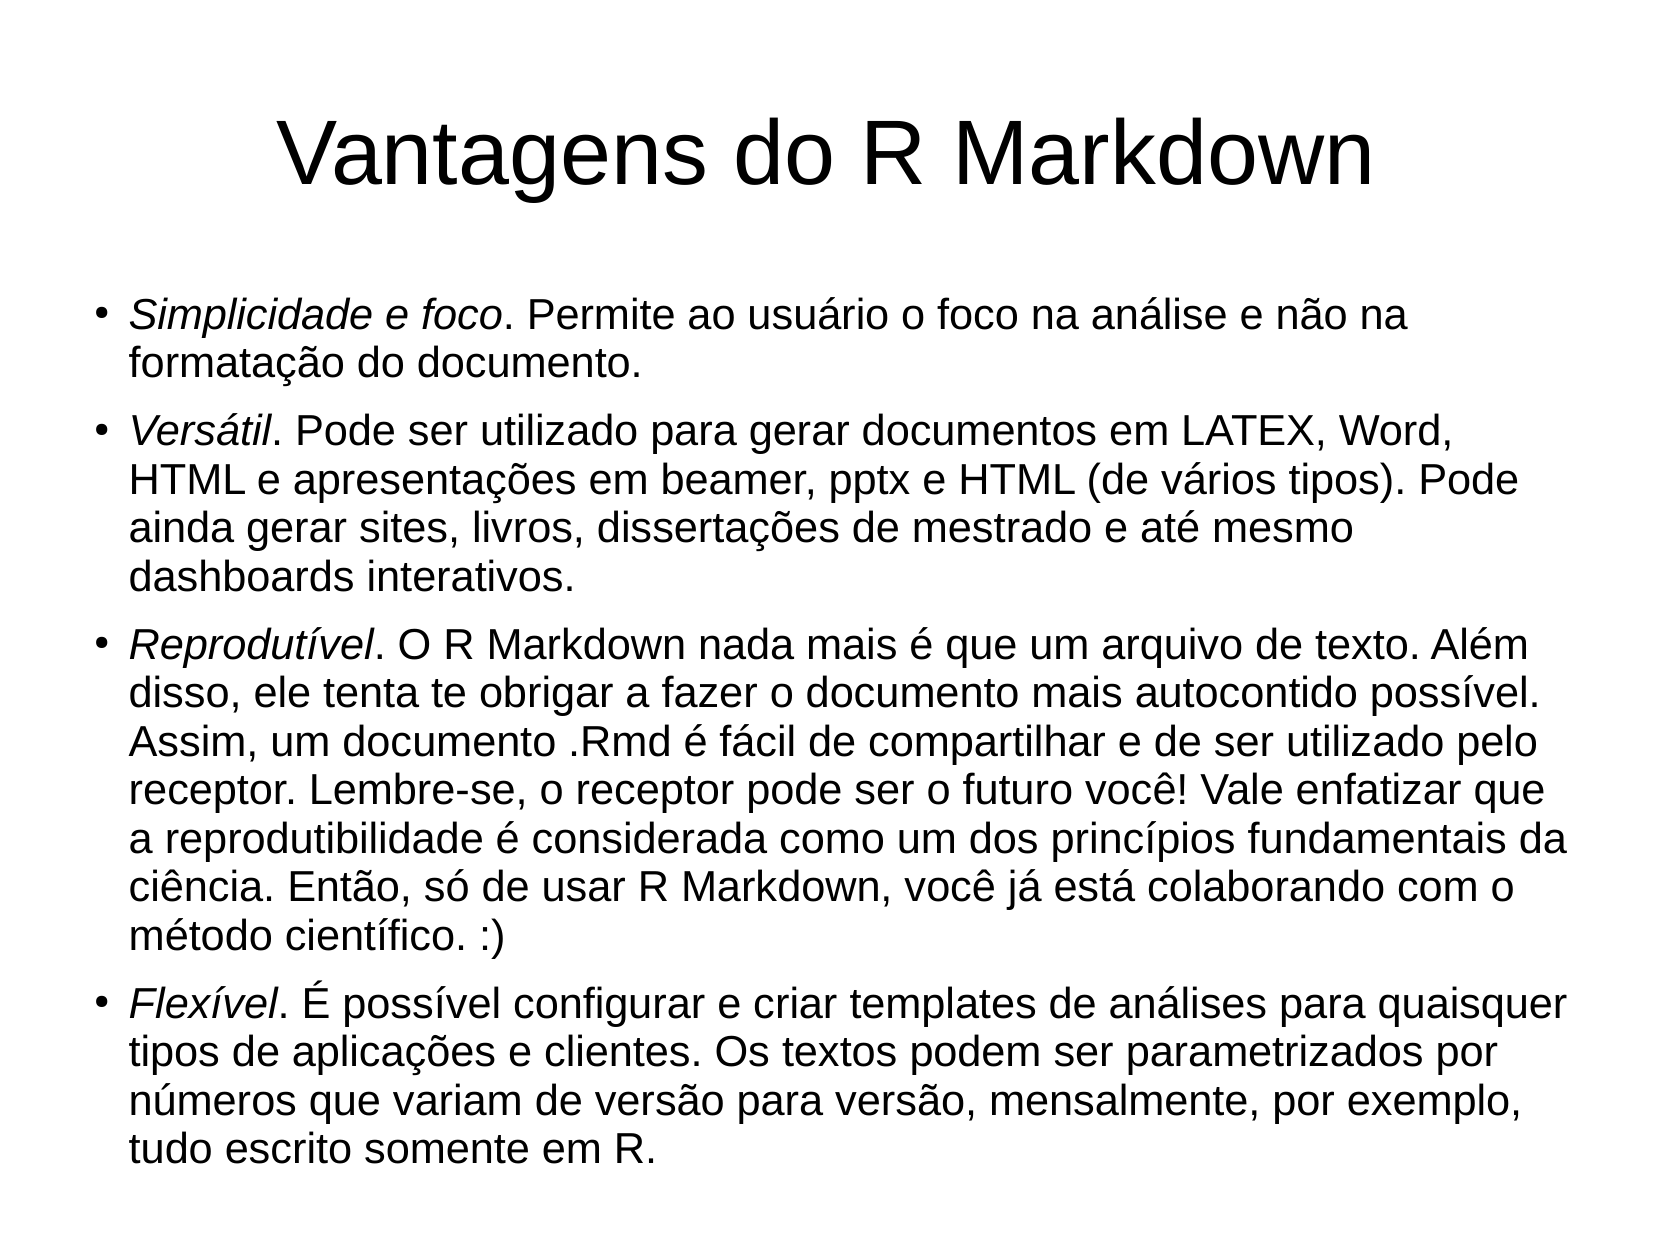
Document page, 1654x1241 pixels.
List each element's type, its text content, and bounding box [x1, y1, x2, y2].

list Simplicidade e foco. Permite ao usuário o foco na análise e não na formatação do documento. Versátil. Pode ser utilizado para gerar documentos em LATEX, Word, HTML e apresentações em beamer, pptx e HTML (de vários tipos). Pode ainda gerar sites, livros, dissertações de mestrado e até mesmo dashboards interativos. Reprodutível. O R Markdown nada mais é que um arquivo de texto. Além disso, ele tenta te obrigar a fazer o documento mais autocontido possível. Assim, um documento .Rmd é fácil de compartilhar e de ser utilizado pelo receptor. Lembre-se, o receptor pode ser o futuro você! Vale enfatizar que a reprodutibilidade é considerada como um dos princípios fundamentais da ciência. Então, só de usar R Markdown, você já está colaborando com o método científico. :) Flexível. É possível configurar e criar templates de análises para quaisquer tipos de aplicações e clientes. Os textos podem ser parametrizados por números que variam de versão para versão, mensalmente, por exemplo, tudo escrito somente em R. [82, 290, 1571, 1182]
title Vantagens do R Markdown [82, 49, 1571, 257]
